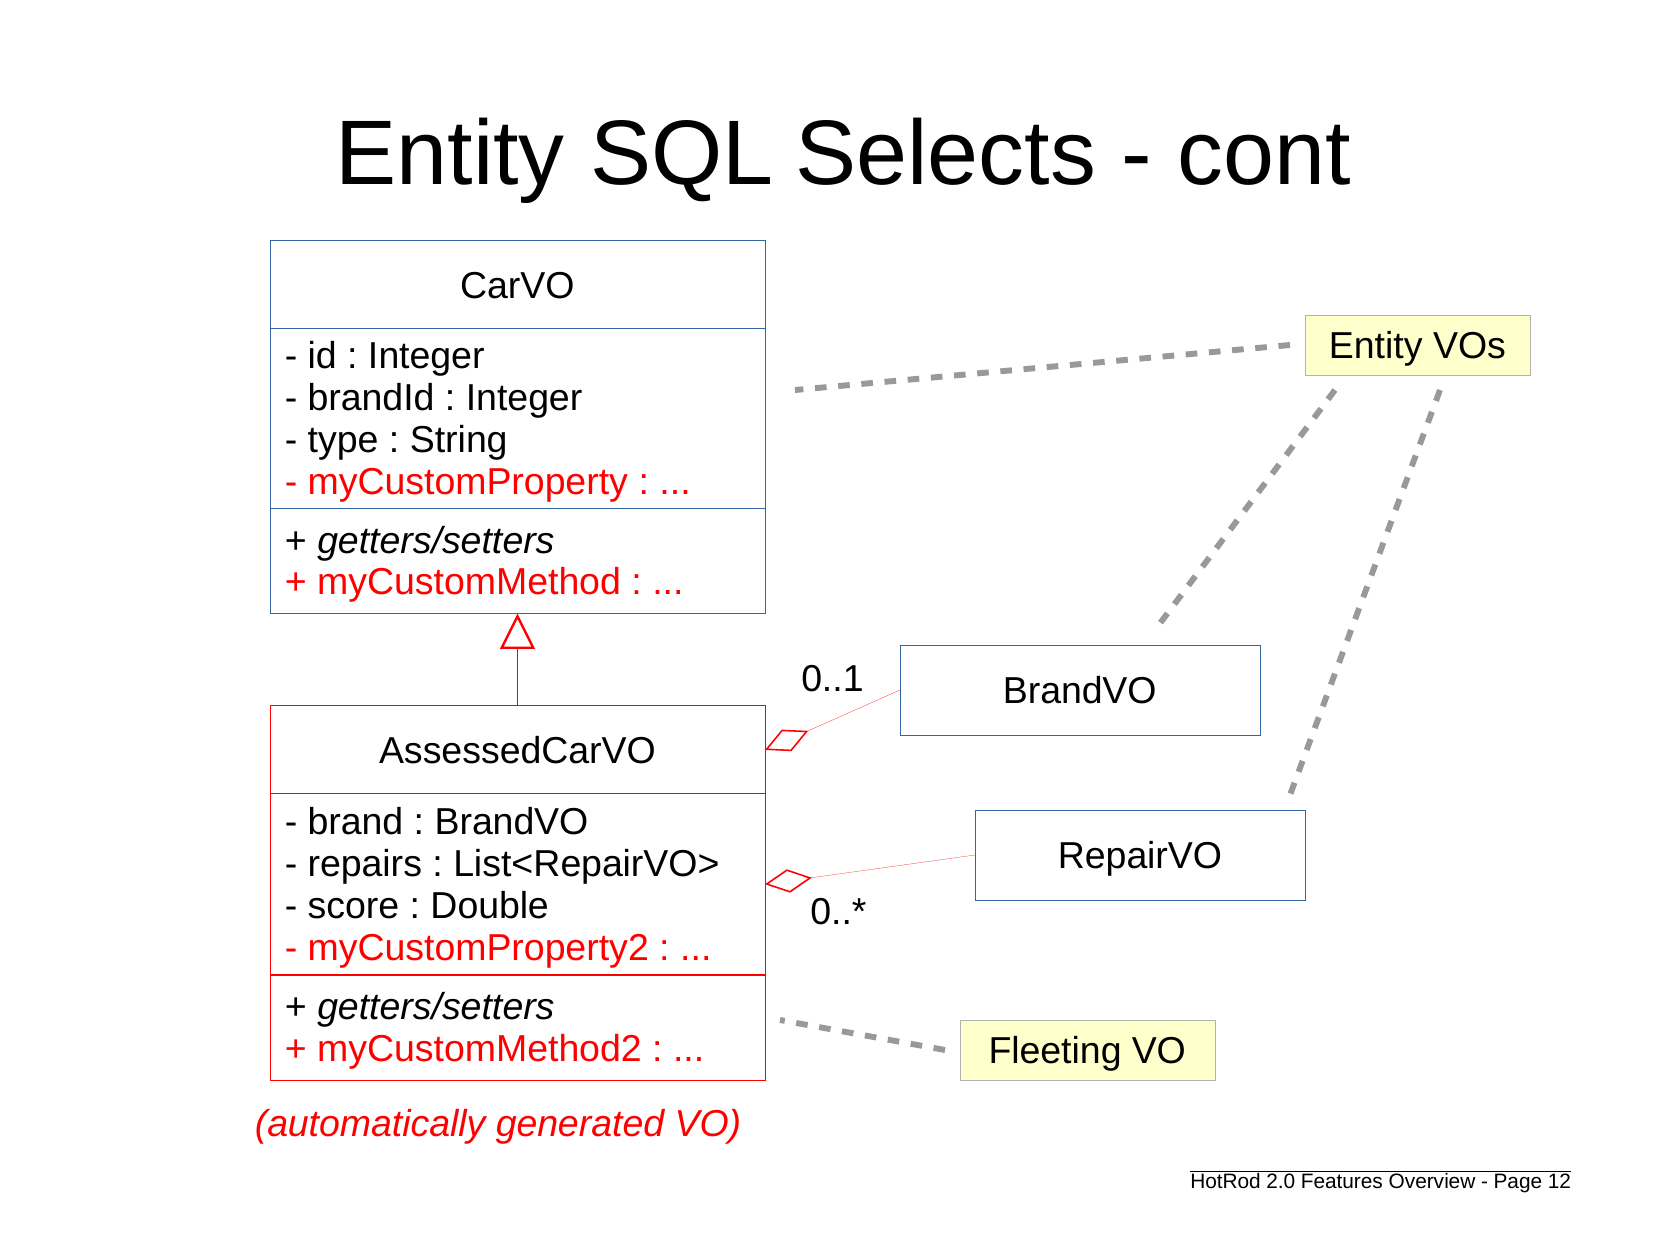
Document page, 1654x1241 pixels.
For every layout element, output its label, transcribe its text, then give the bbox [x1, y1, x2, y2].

text_box + getters/setters + myCustomMethod : ... [270, 508, 766, 614]
text_box Entity VOs [1305, 315, 1531, 376]
text_box CarVO [270, 240, 766, 328]
text_box - id : Integer - brandId : Integer - type : String - myCustomProperty : ... [270, 328, 766, 508]
text_box AssessedCarVO [270, 705, 766, 793]
title Entity SQL Selects - cont [82, 49, 1606, 257]
text_box (automatically generated VO) [240, 1095, 766, 1152]
text_box BrandVO [900, 645, 1261, 736]
text_box + getters/setters + myCustomMethod2 : ... [270, 975, 766, 1081]
text_box Fleeting VO [960, 1020, 1216, 1081]
text_box - brand : BrandVO - repairs : List<RepairVO> - score : Double - myCustomProperty2 : ... [270, 793, 766, 975]
text_box RepairVO [975, 810, 1306, 901]
